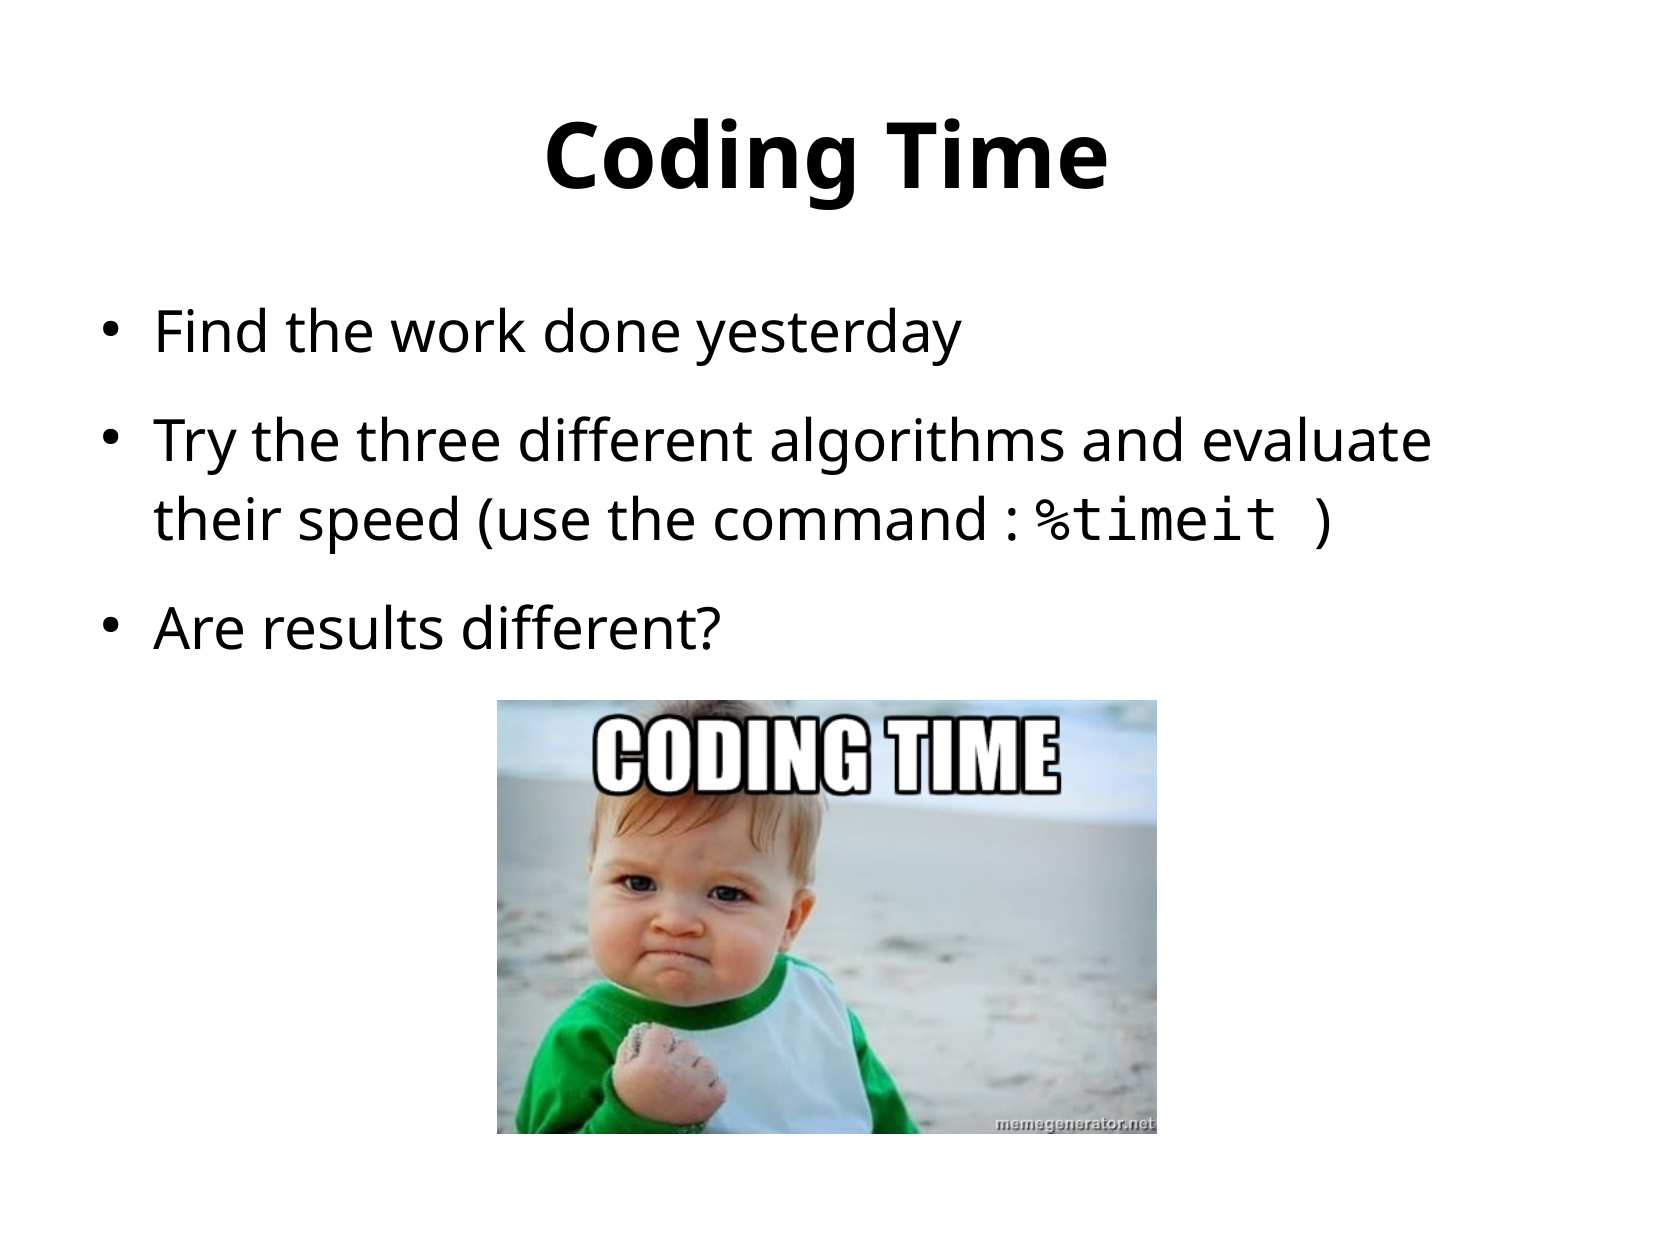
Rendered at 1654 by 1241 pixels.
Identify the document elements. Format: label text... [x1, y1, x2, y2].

list Find the work done yesterday Try the three different algorithms and evaluate their speed (use the command : %timeit ) Are results different? [82, 290, 1571, 1010]
picture [497, 700, 1157, 1134]
title Coding Time [82, 49, 1571, 257]
